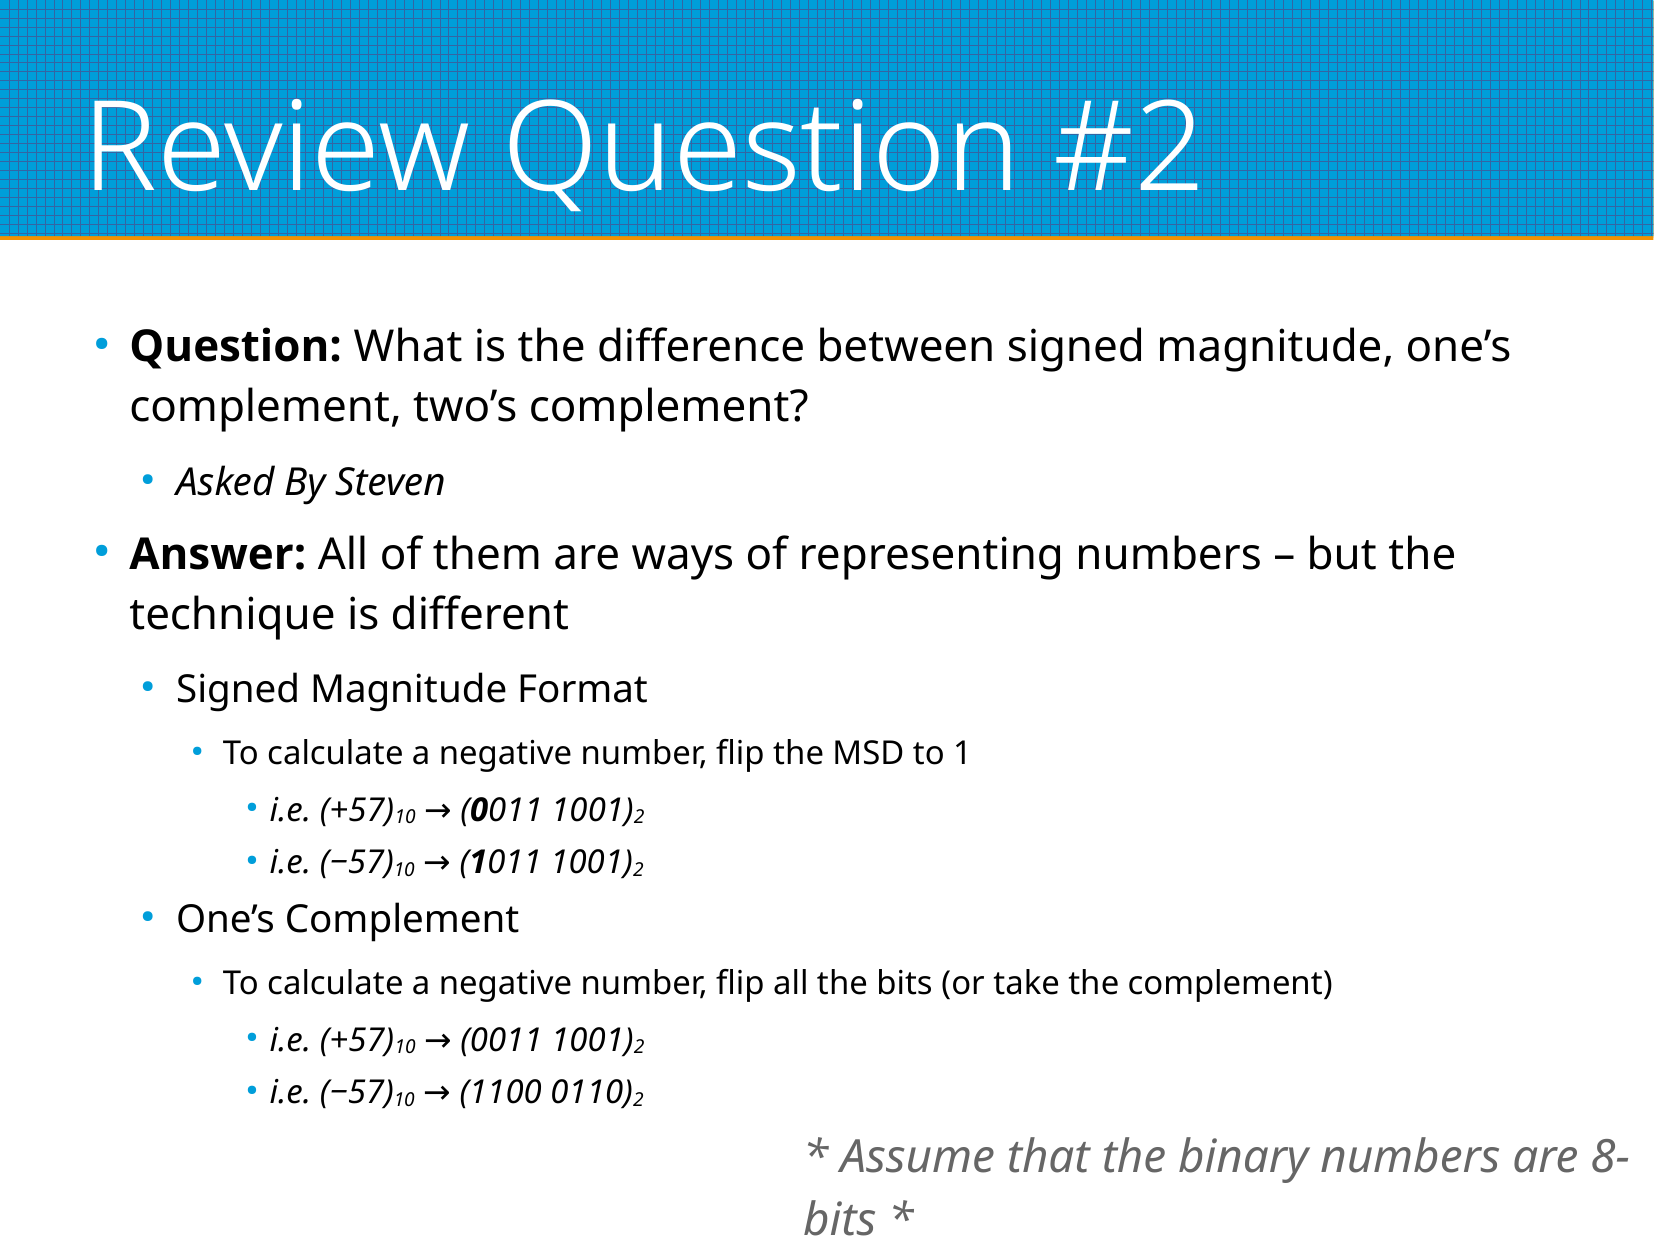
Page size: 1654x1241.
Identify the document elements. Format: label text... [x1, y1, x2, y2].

list Question: What is the difference between signed magnitude, one’s complement, two’s complement? Asked By Steven Answer: All of them are ways of representing numbers – but the technique is different Signed Magnitude Format To calculate a negative number, flip the MSD to 1 i.e. (+57)10 → (0011 1001)2 i.e. (‒57)10 → (1011 1001)2 One’s Complement To calculate a negative number, flip all the bits (or take the complement) i.e. (+57)10 → (0011 1001)2 i.e. (‒57)10 → (1100 0110)2 [82, 314, 1563, 1123]
text_box * Assume that the binary numbers are 8-bits * [797, 1122, 1654, 1241]
title Review Question #2 [82, 19, 1571, 227]
